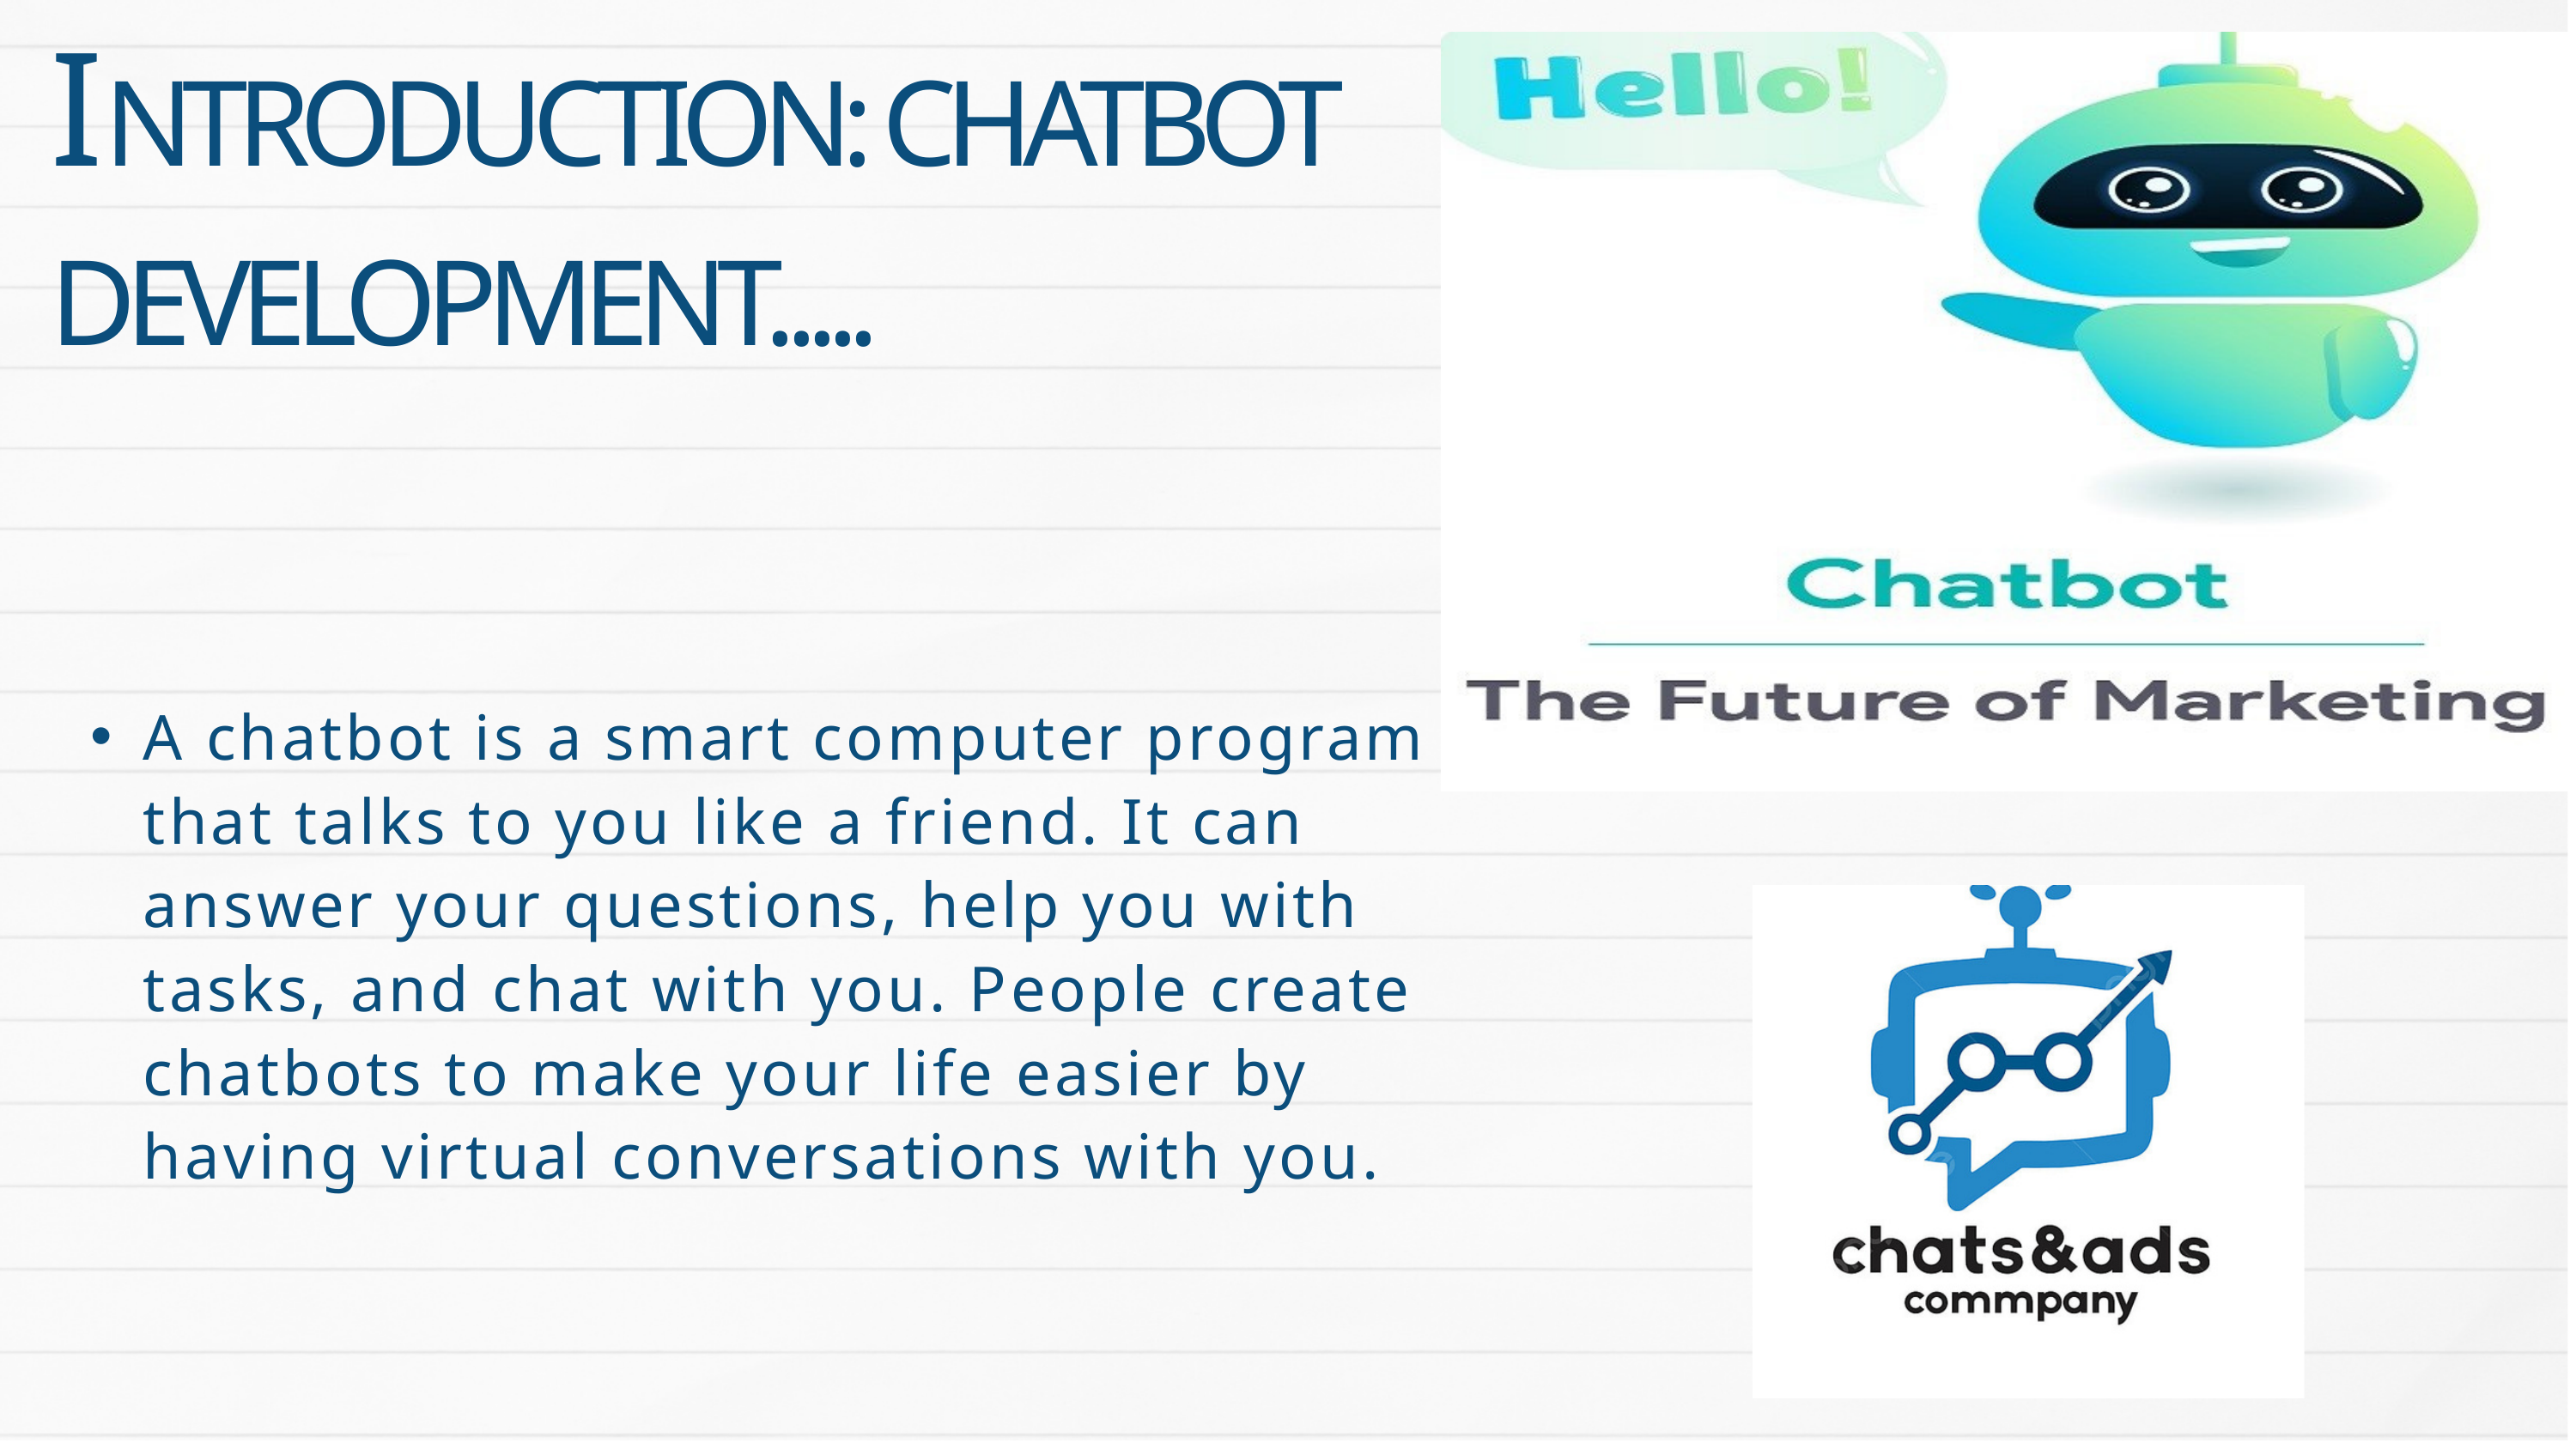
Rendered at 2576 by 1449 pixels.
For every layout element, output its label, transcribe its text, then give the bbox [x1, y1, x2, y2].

text_box A chatbot is a smart computer program that talks to you like a friend. It can answer your questions, help you with tasks, and chat with you. People create chatbots to make your life easier by having virtual conversations with you. [37, 688, 1478, 1192]
text_box [0, 0, 2576, 1440]
text_box INTRODUCTION: CHATBOT DEVELOPMENT..... [51, 26, 1379, 370]
